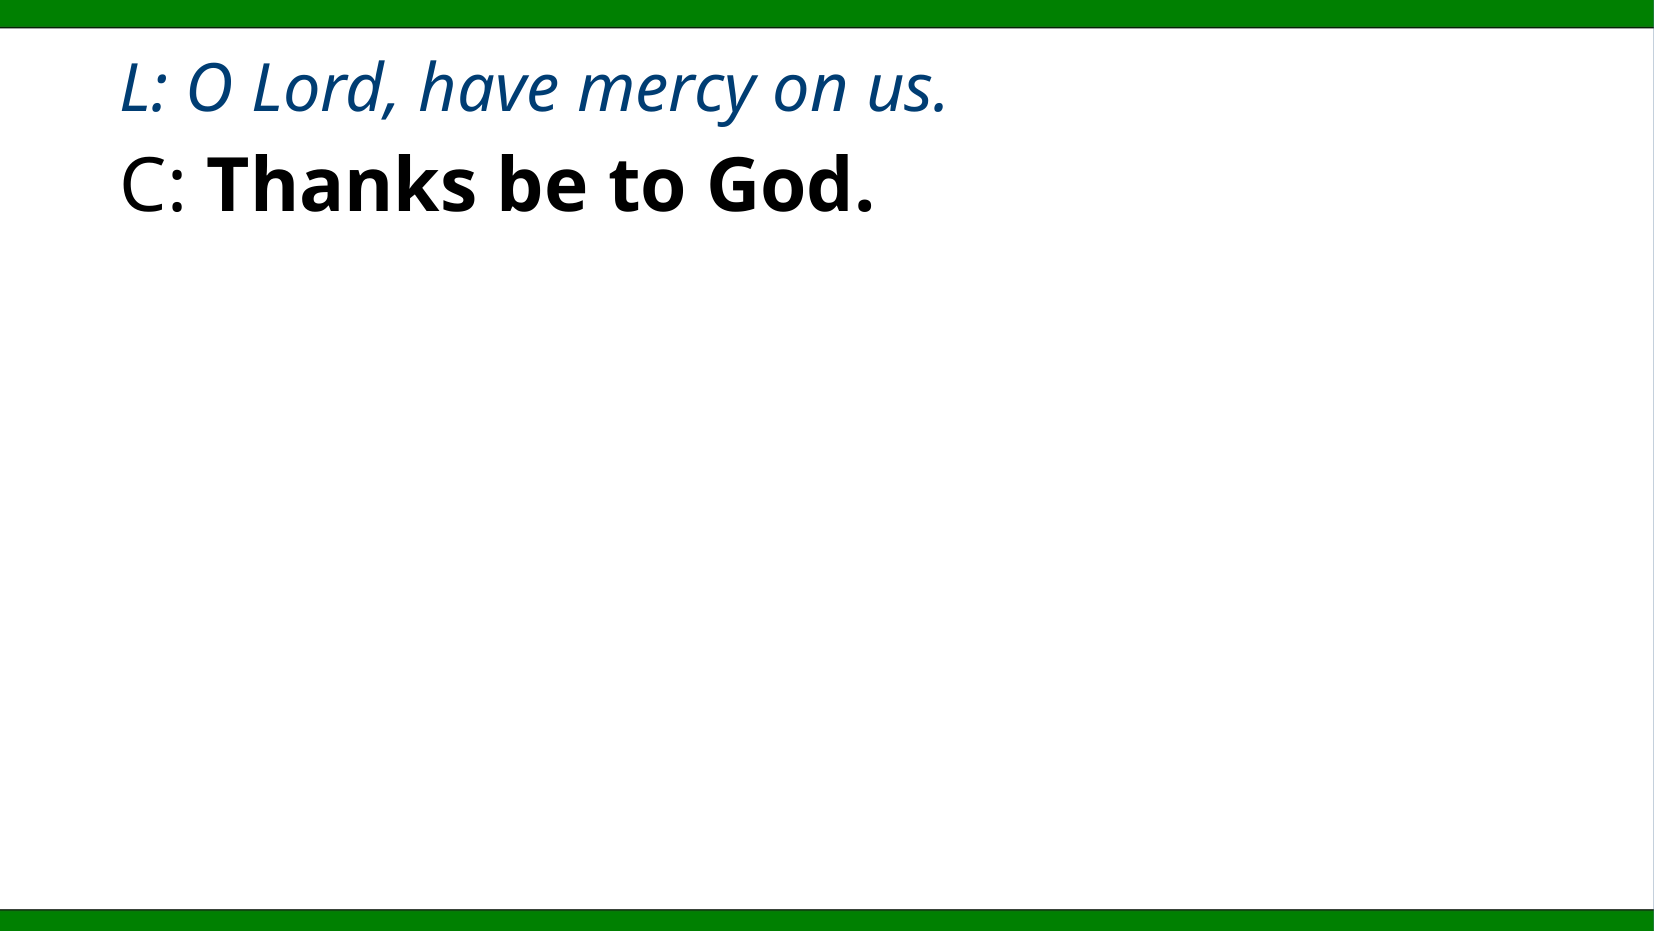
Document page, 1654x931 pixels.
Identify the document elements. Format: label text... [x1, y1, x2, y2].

picture [0, 0, 1654, 931]
text_box L: O Lord, have mercy on us. C: Thanks be to God. [105, 32, 1561, 237]
